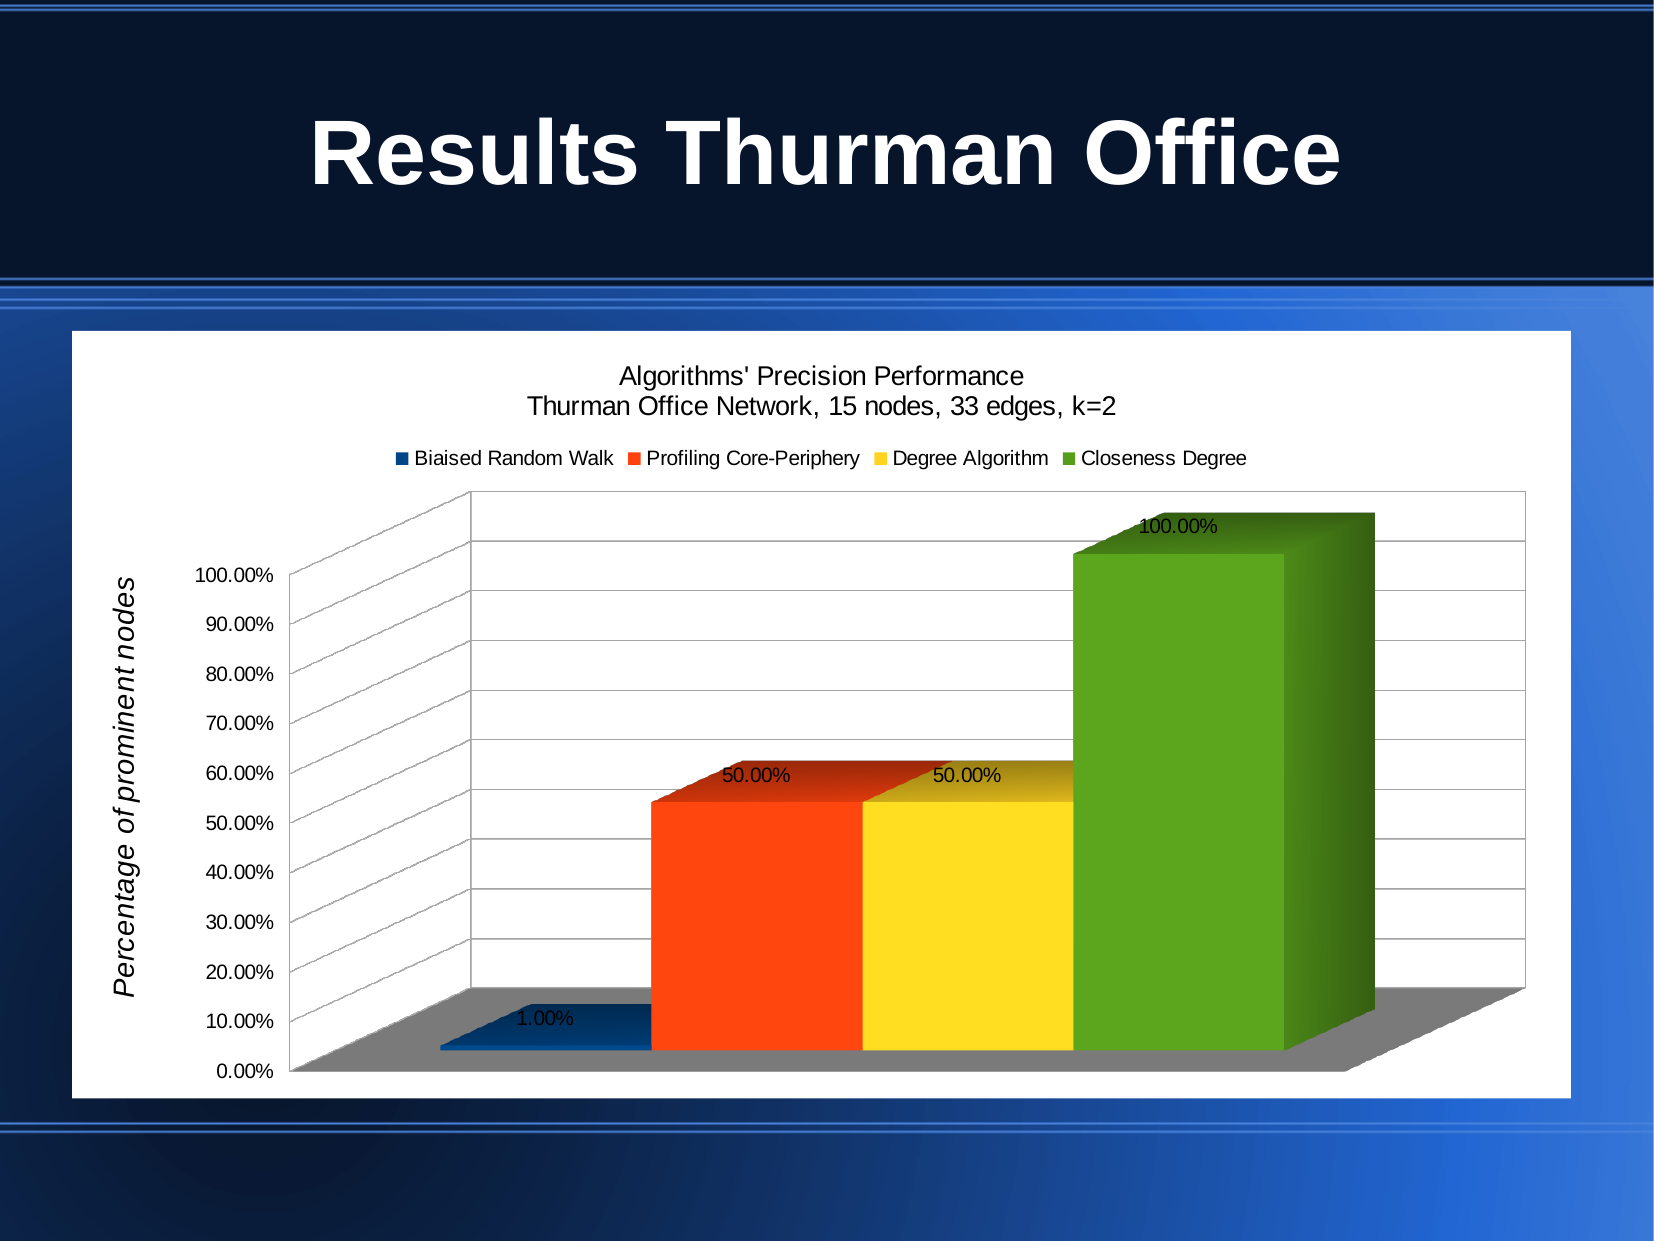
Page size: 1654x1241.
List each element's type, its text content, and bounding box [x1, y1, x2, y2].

chart [72, 330, 1571, 1099]
title Results Thurman Office [82, 49, 1571, 257]
picture [0, 0, 1654, 1241]
